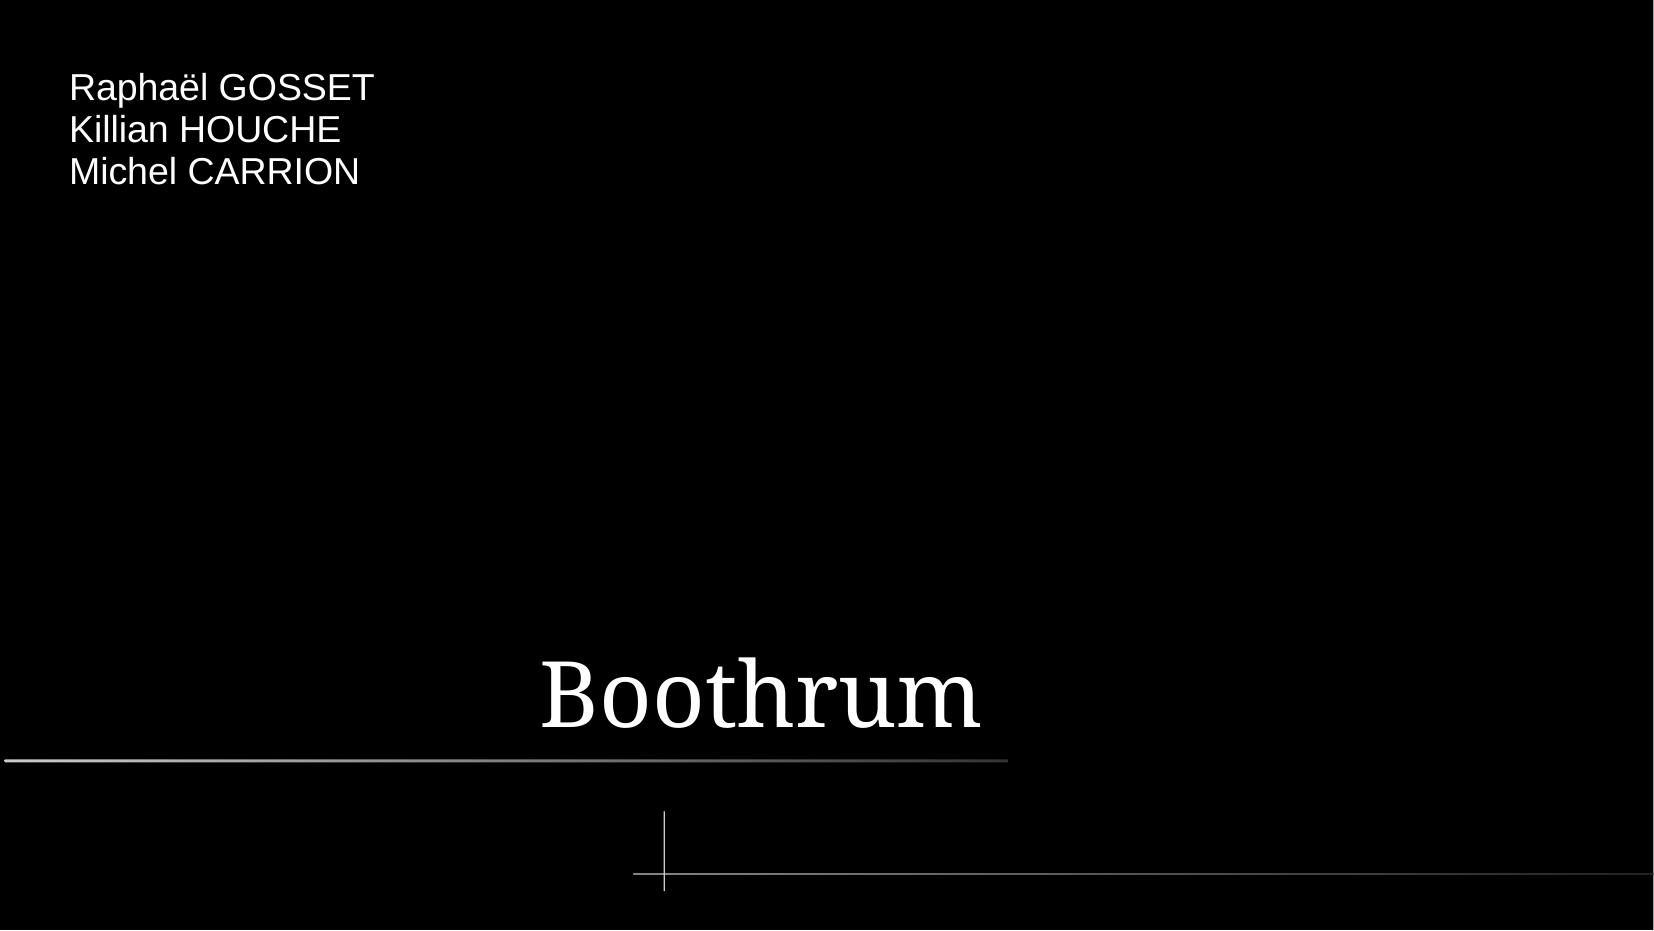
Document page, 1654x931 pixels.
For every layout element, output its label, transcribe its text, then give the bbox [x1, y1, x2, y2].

title Boothrum [23, 629, 1501, 755]
text_box Raphaël GOSSET Killian HOUCHE Michel CARRION [54, 59, 384, 227]
